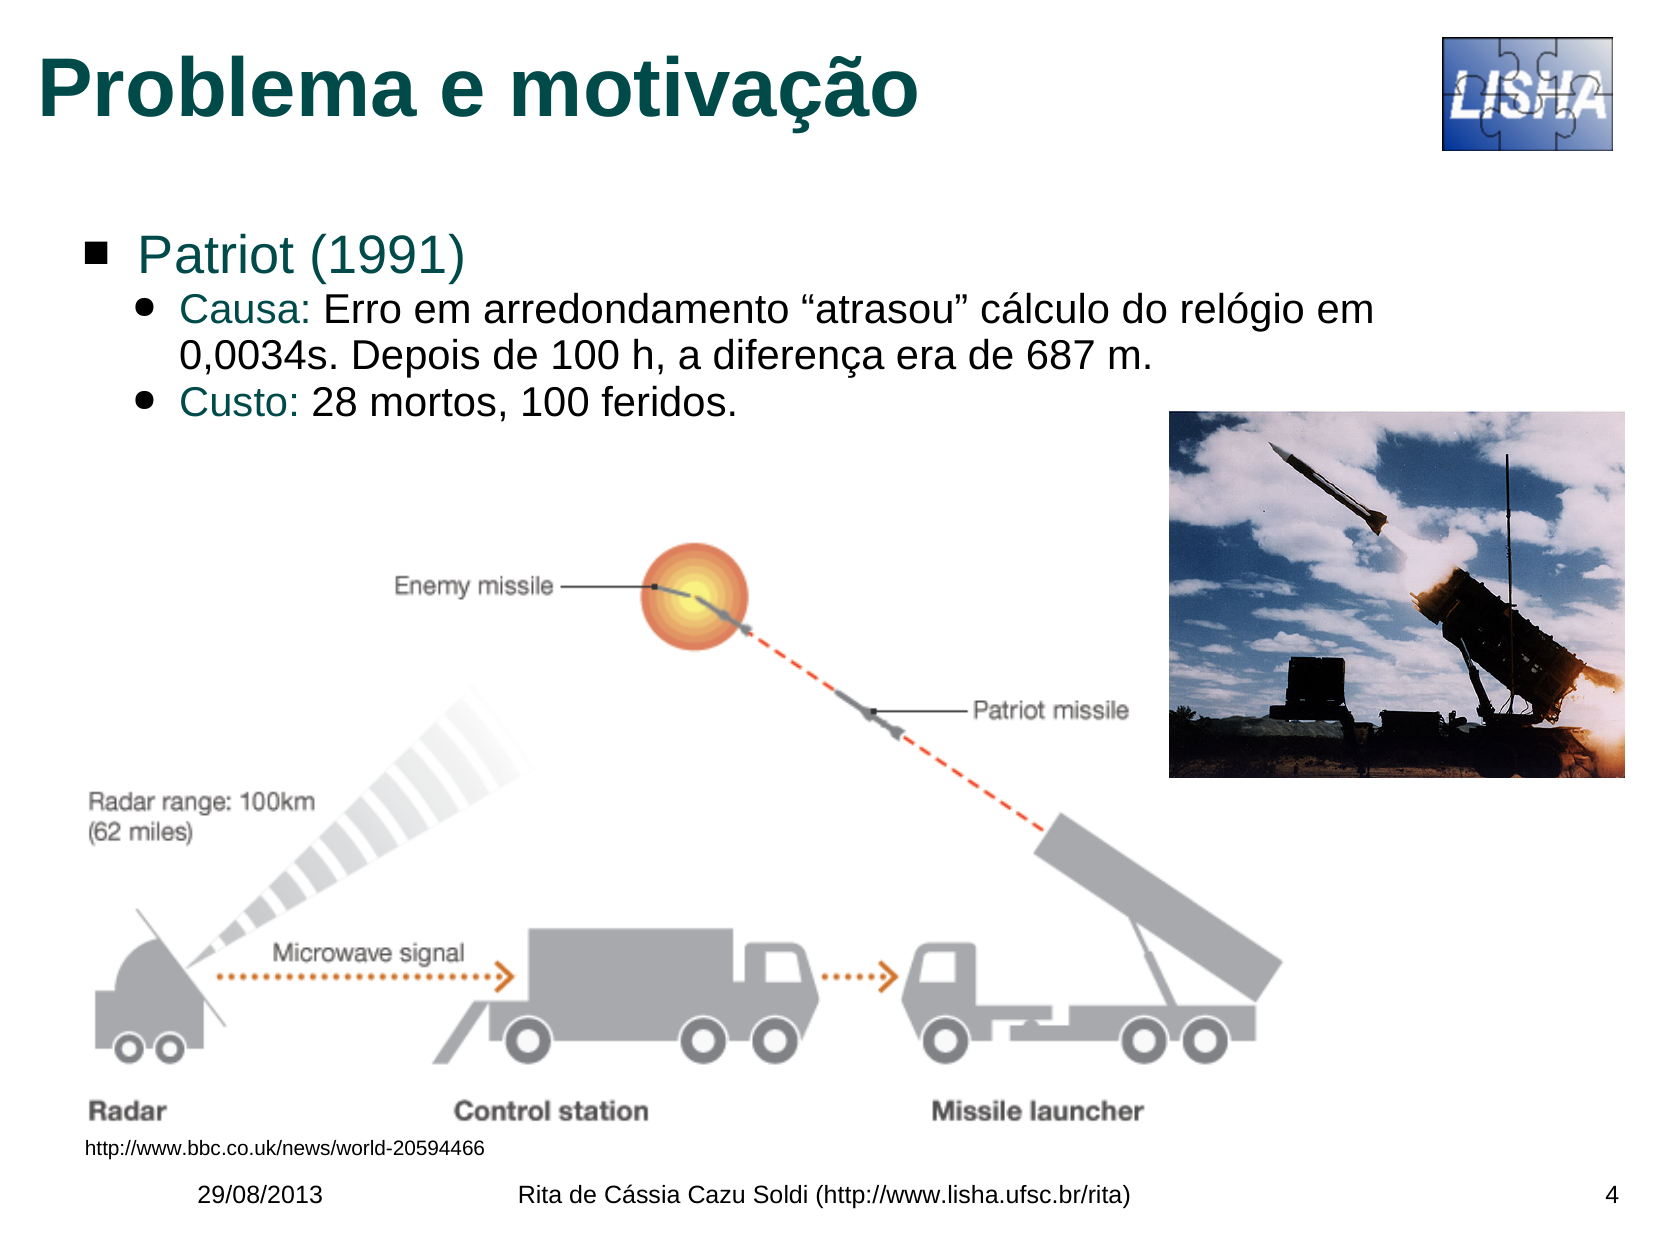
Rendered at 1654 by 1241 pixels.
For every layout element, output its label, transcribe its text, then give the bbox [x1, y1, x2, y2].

text_box http://www.bbc.co.uk/news/world-20594466 [46, 1136, 524, 1164]
text_box http://www.bbc.co.uk/news/world-20594466 [0, 1144, 874, 1212]
picture [1442, 37, 1613, 151]
picture [84, 410, 1625, 1123]
list Patriot (1991) Causa: Erro em arredondamento “atrasou” cálculo do relógio em 0,0034s. Depois de 100 h, a diferença era de 687 m. Custo: 28 mortos, 100 feridos. [37, 225, 1506, 1163]
title Problema e motivação [37, 37, 1426, 151]
